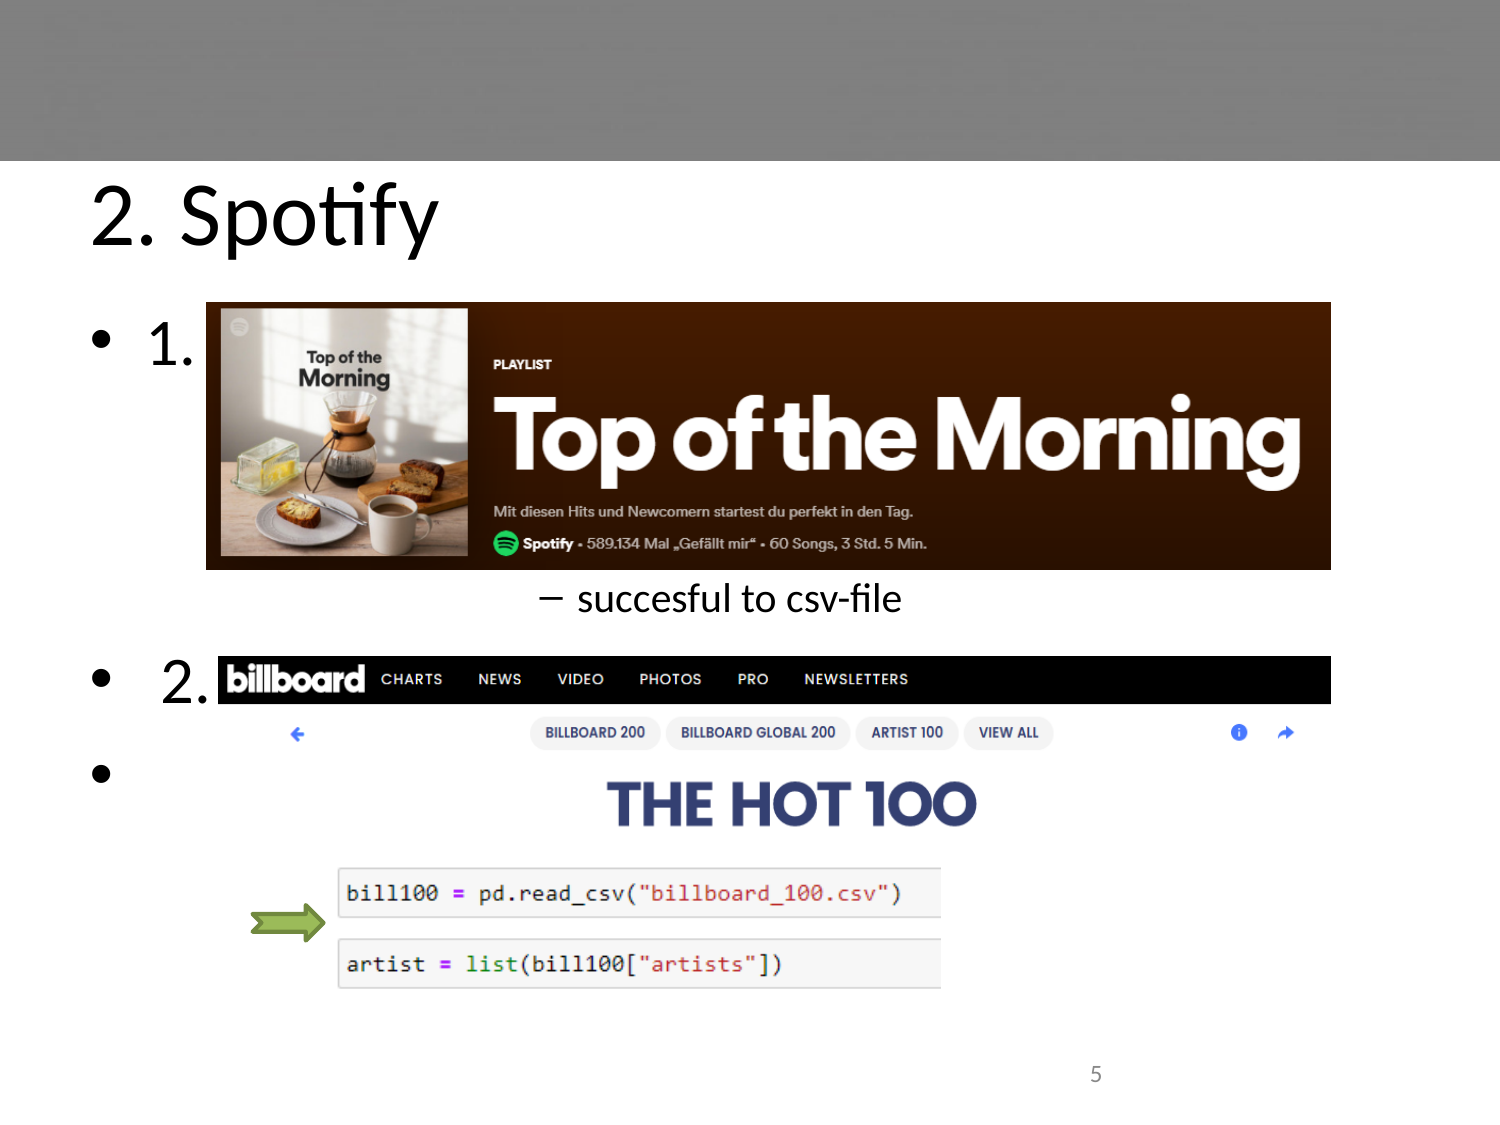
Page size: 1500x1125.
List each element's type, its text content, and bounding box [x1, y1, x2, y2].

list 1. succesful to csv-file 2. [74, 290, 1425, 1034]
picture [324, 849, 941, 1000]
text_box [1074, 1042, 1426, 1103]
picture [206, 302, 1331, 570]
picture [0, 0, 1500, 161]
title 2. Spotify [74, 161, 1425, 290]
text_box [252, 905, 324, 941]
picture [218, 656, 1331, 838]
